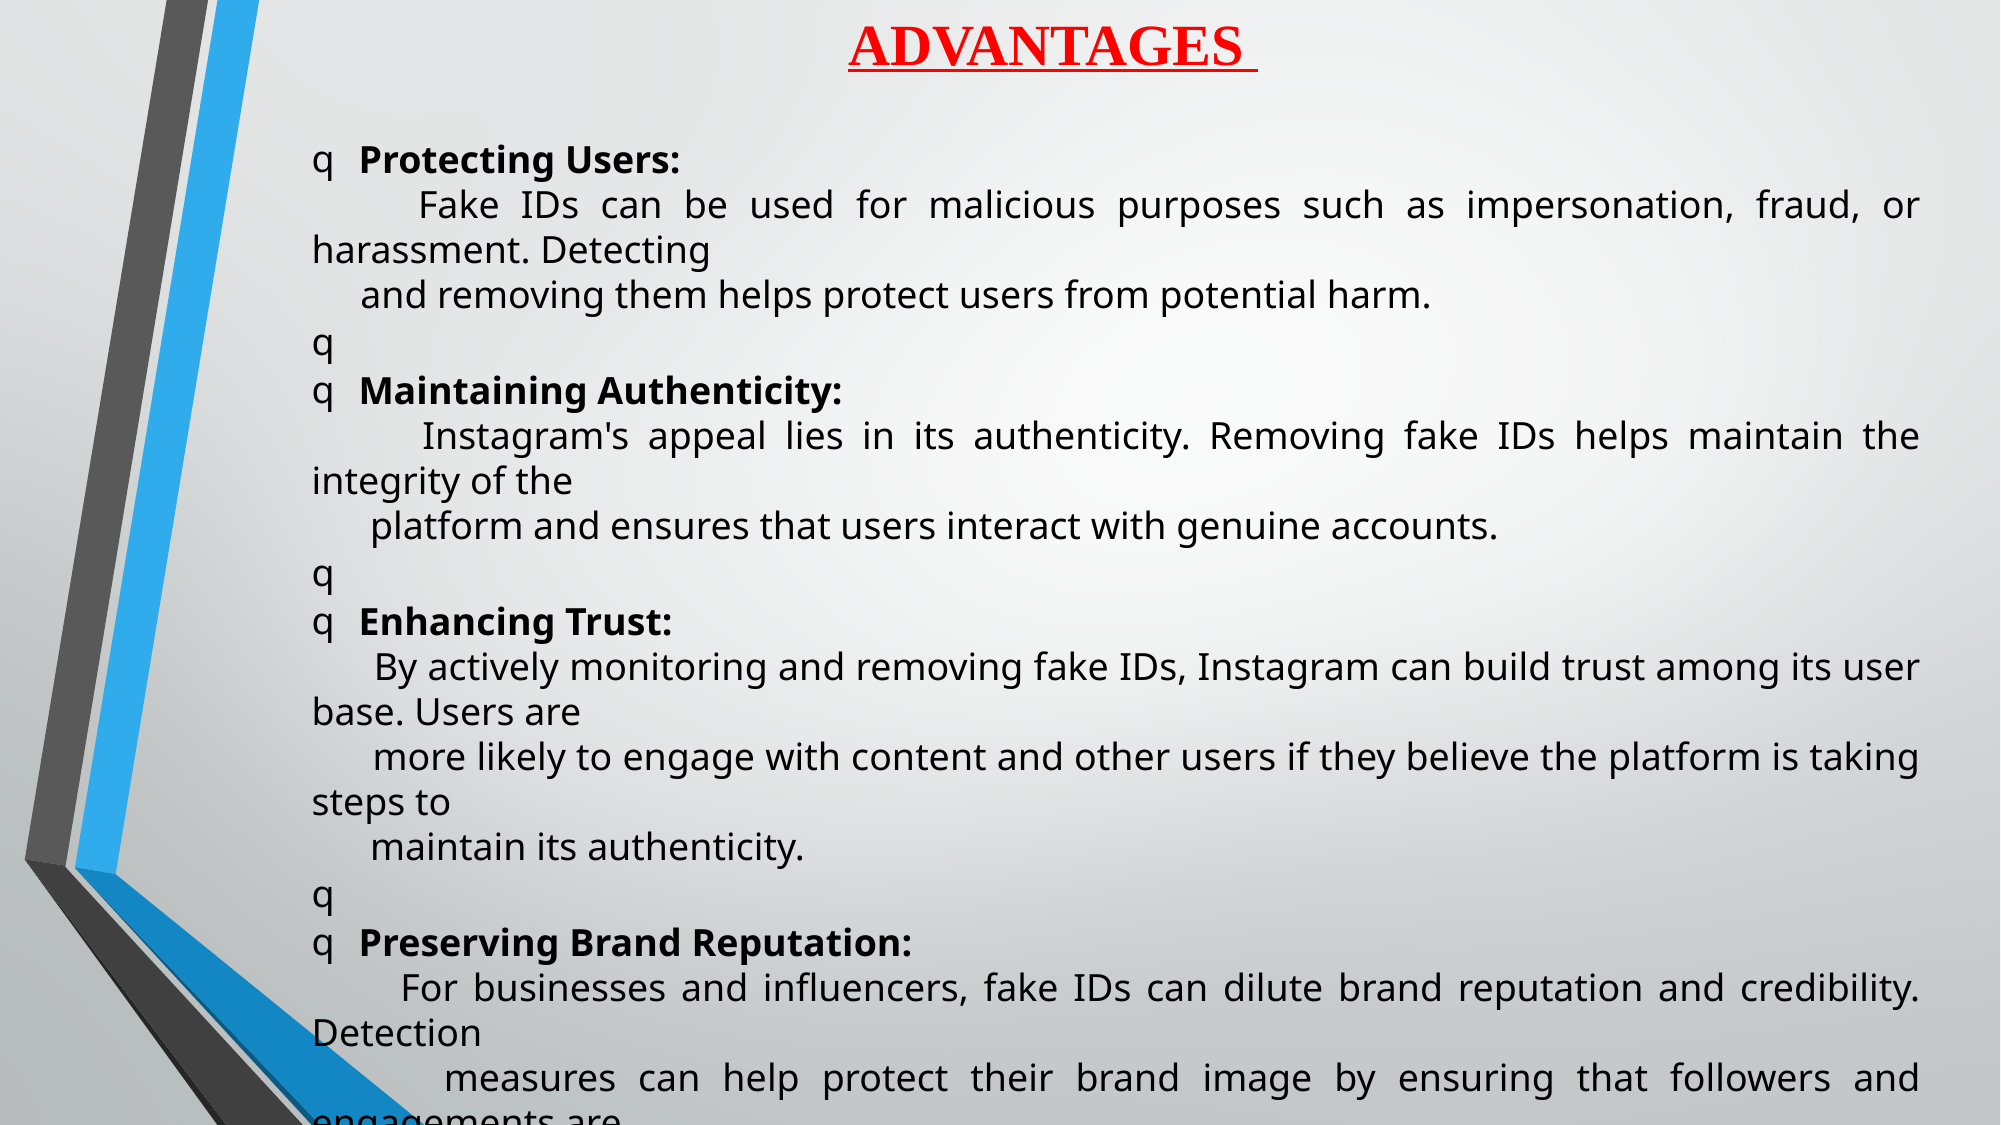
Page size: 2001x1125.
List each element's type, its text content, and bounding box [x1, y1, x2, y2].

text_box ADVANTAGES [833, 0, 1486, 86]
text_box Protecting Users: Fake IDs can be used for malicious purposes such as impersonation, fraud, or harassment. Detecting and removing them helps protect users from potential harm. Maintaining Authenticity: Instagram's appeal lies in its authenticity. Removing fake IDs helps maintain the integrity of the platform and ensures that users interact with genuine accounts. Enhancing Trust: By actively monitoring and removing fake IDs, Instagram can build trust among its user base. Users are more likely to engage with content and other users if they believe the platform is taking steps to maintain its authenticity. Preserving Brand Reputation: For businesses and influencers, fake IDs can dilute brand reputation and credibility. Detection measures can help protect their brand image by ensuring that followers and engagements are genuine. [296, 128, 1937, 1007]
